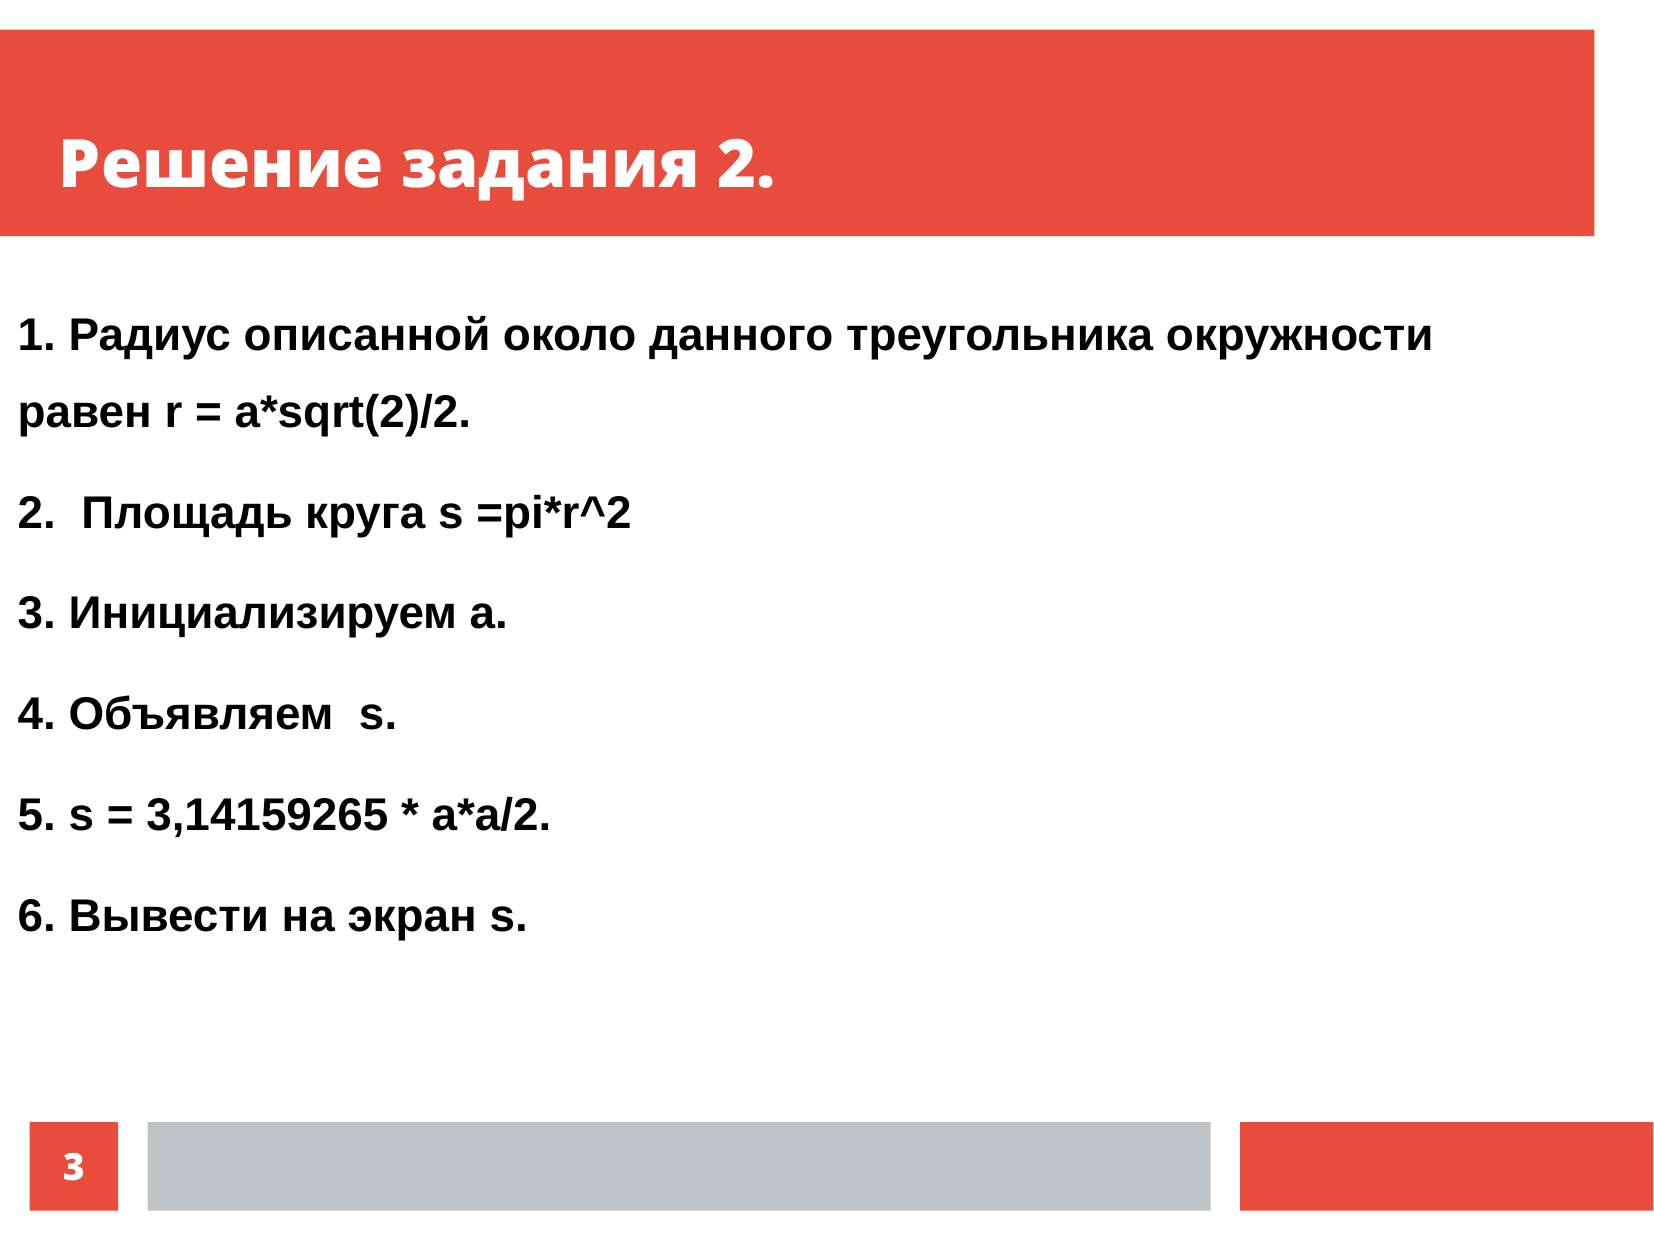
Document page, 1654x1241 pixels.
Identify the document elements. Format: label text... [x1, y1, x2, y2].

title Решение задания 2. [59, 59, 1595, 207]
list 1. Радиус описанной около данного треугольника окружности равен r = a*sqrt(2)/2. 2. Площадь круга s =pi*r^2 3. Инициализируем a. 4. Объявляем s. 5. s = 3,14159265 * a*a/2. 6. Вывести на экран s. [17, 283, 1524, 1052]
